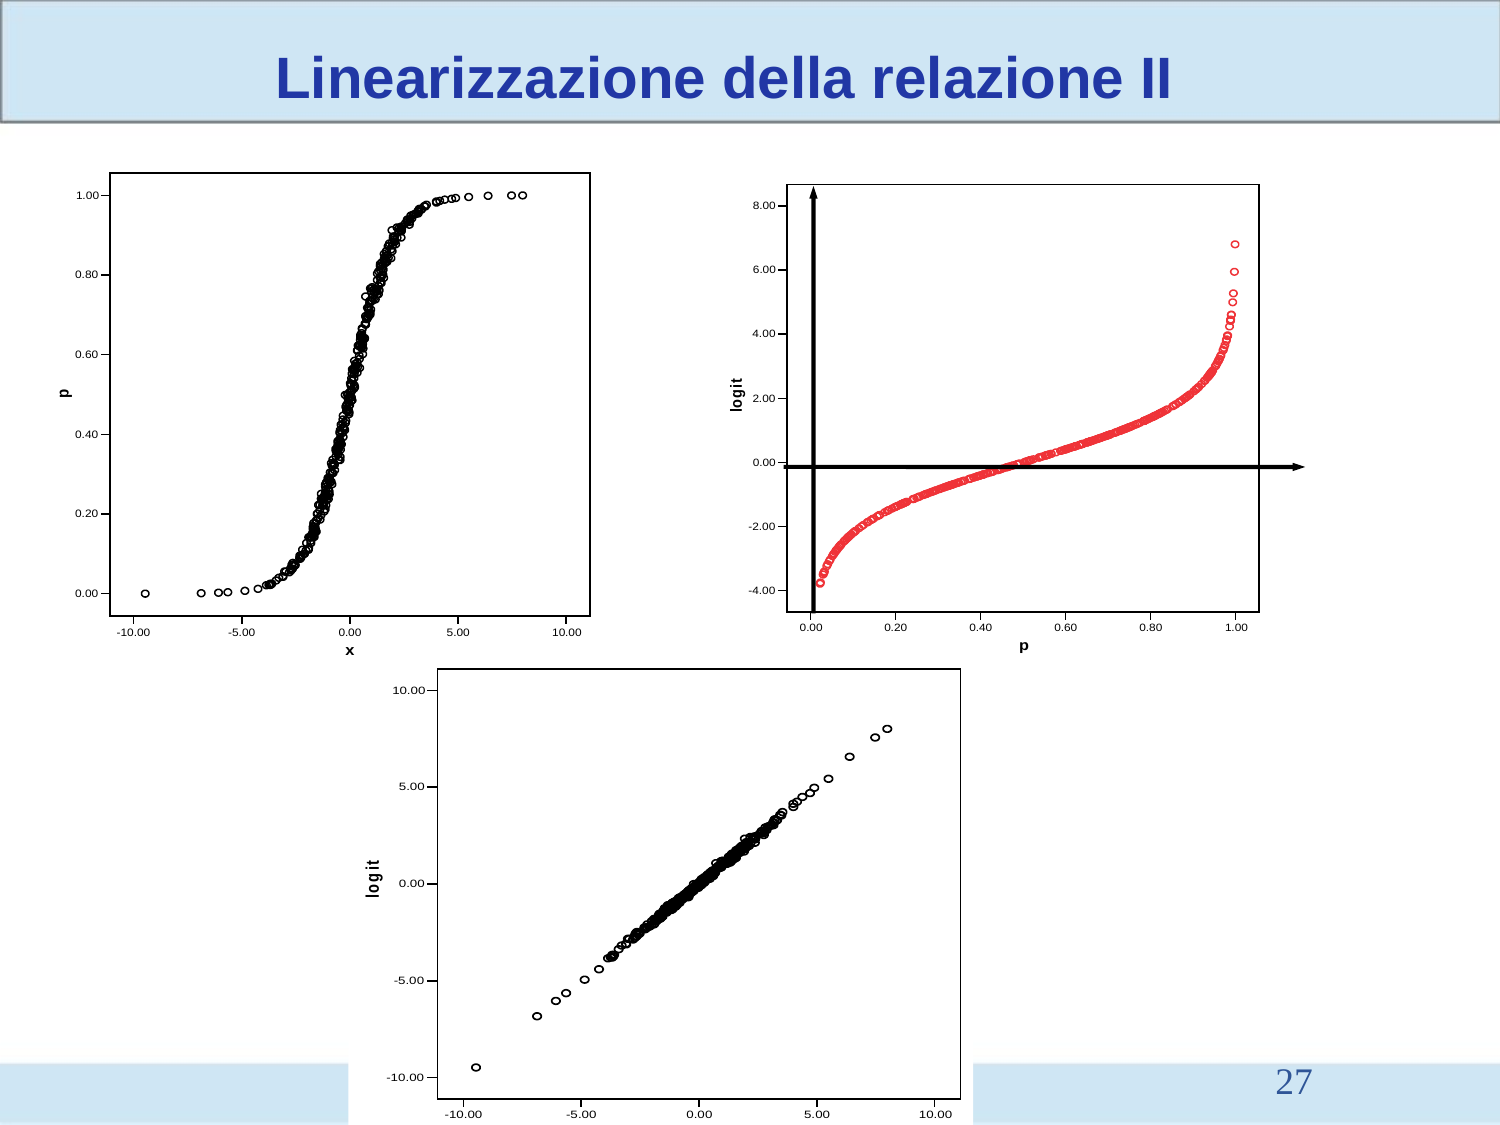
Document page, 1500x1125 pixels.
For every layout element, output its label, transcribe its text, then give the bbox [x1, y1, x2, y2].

title Linearizzazione della relazione II [49, 7, 1400, 143]
slide_number [1074, 1024, 1425, 1103]
picture [0, 0, 1500, 1125]
